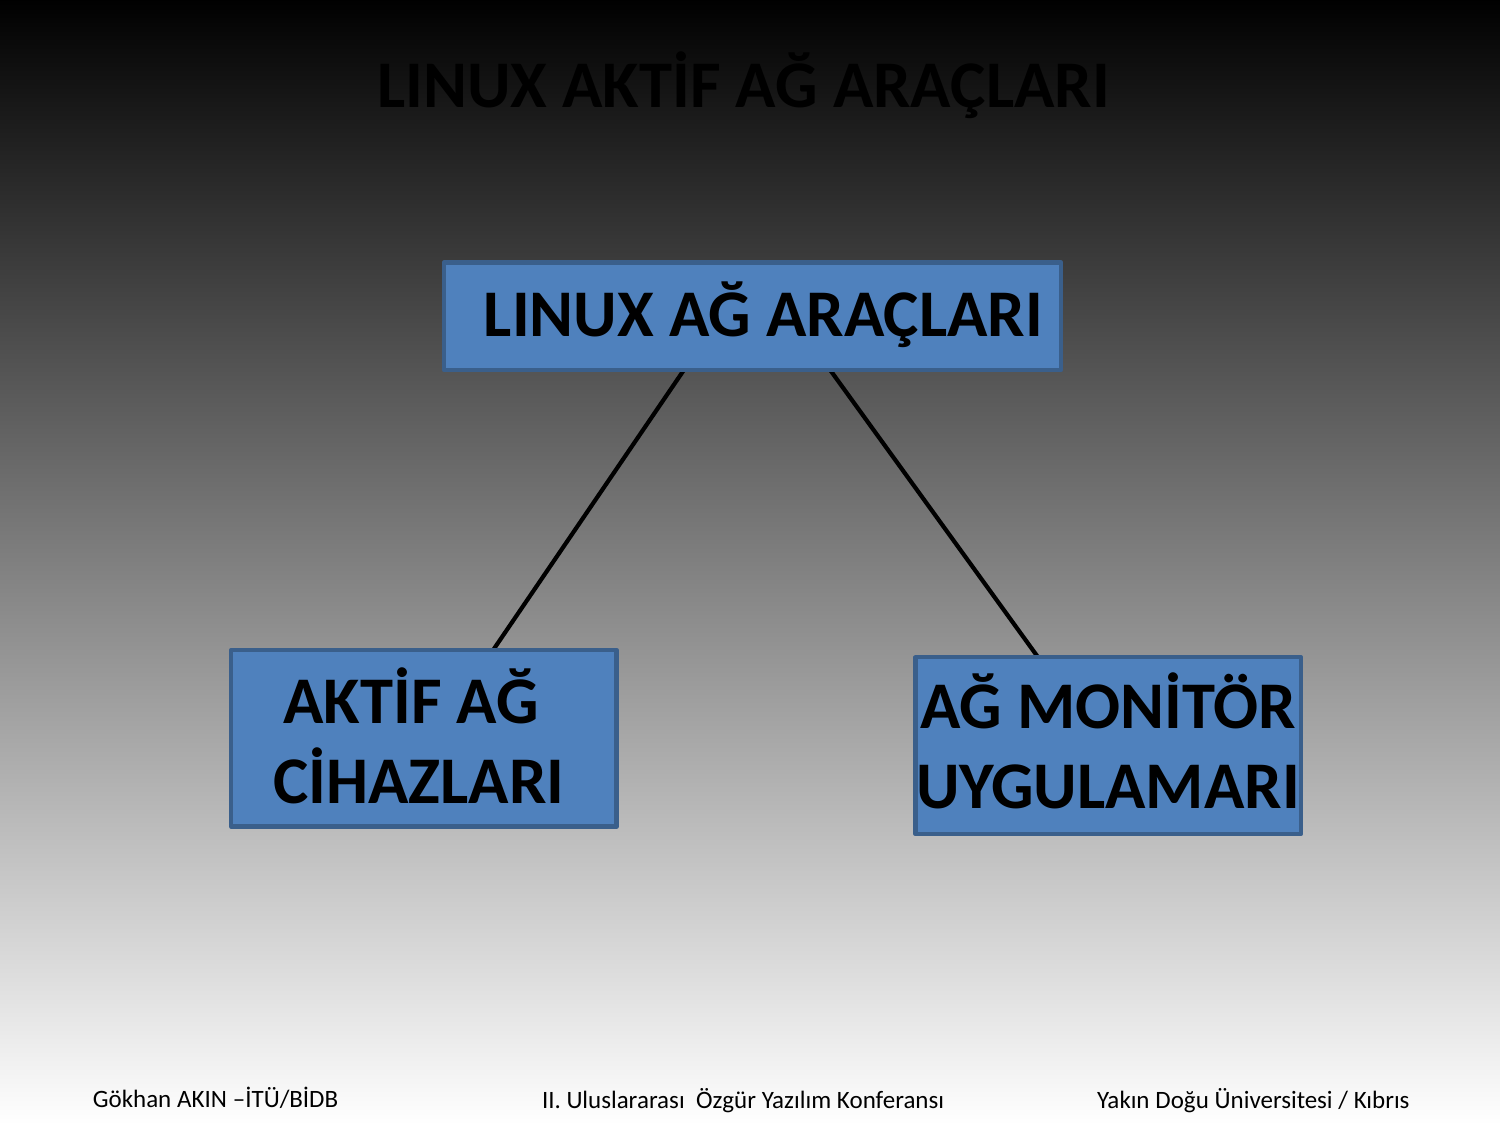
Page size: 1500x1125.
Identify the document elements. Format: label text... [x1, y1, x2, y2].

text_box [443, 262, 1062, 371]
text_box [231, 649, 617, 827]
text_box LINUX AĞ ARAÇLARI [469, 262, 1059, 358]
text_box AĞ MONİTÖR UYGULAMARI [901, 654, 1316, 829]
text_box [915, 829, 1301, 835]
text_box AKTİF AĞ CİHAZLARI [258, 649, 580, 825]
text_box LINUX AKTİF AĞ ARAÇLARI [76, 33, 1412, 129]
